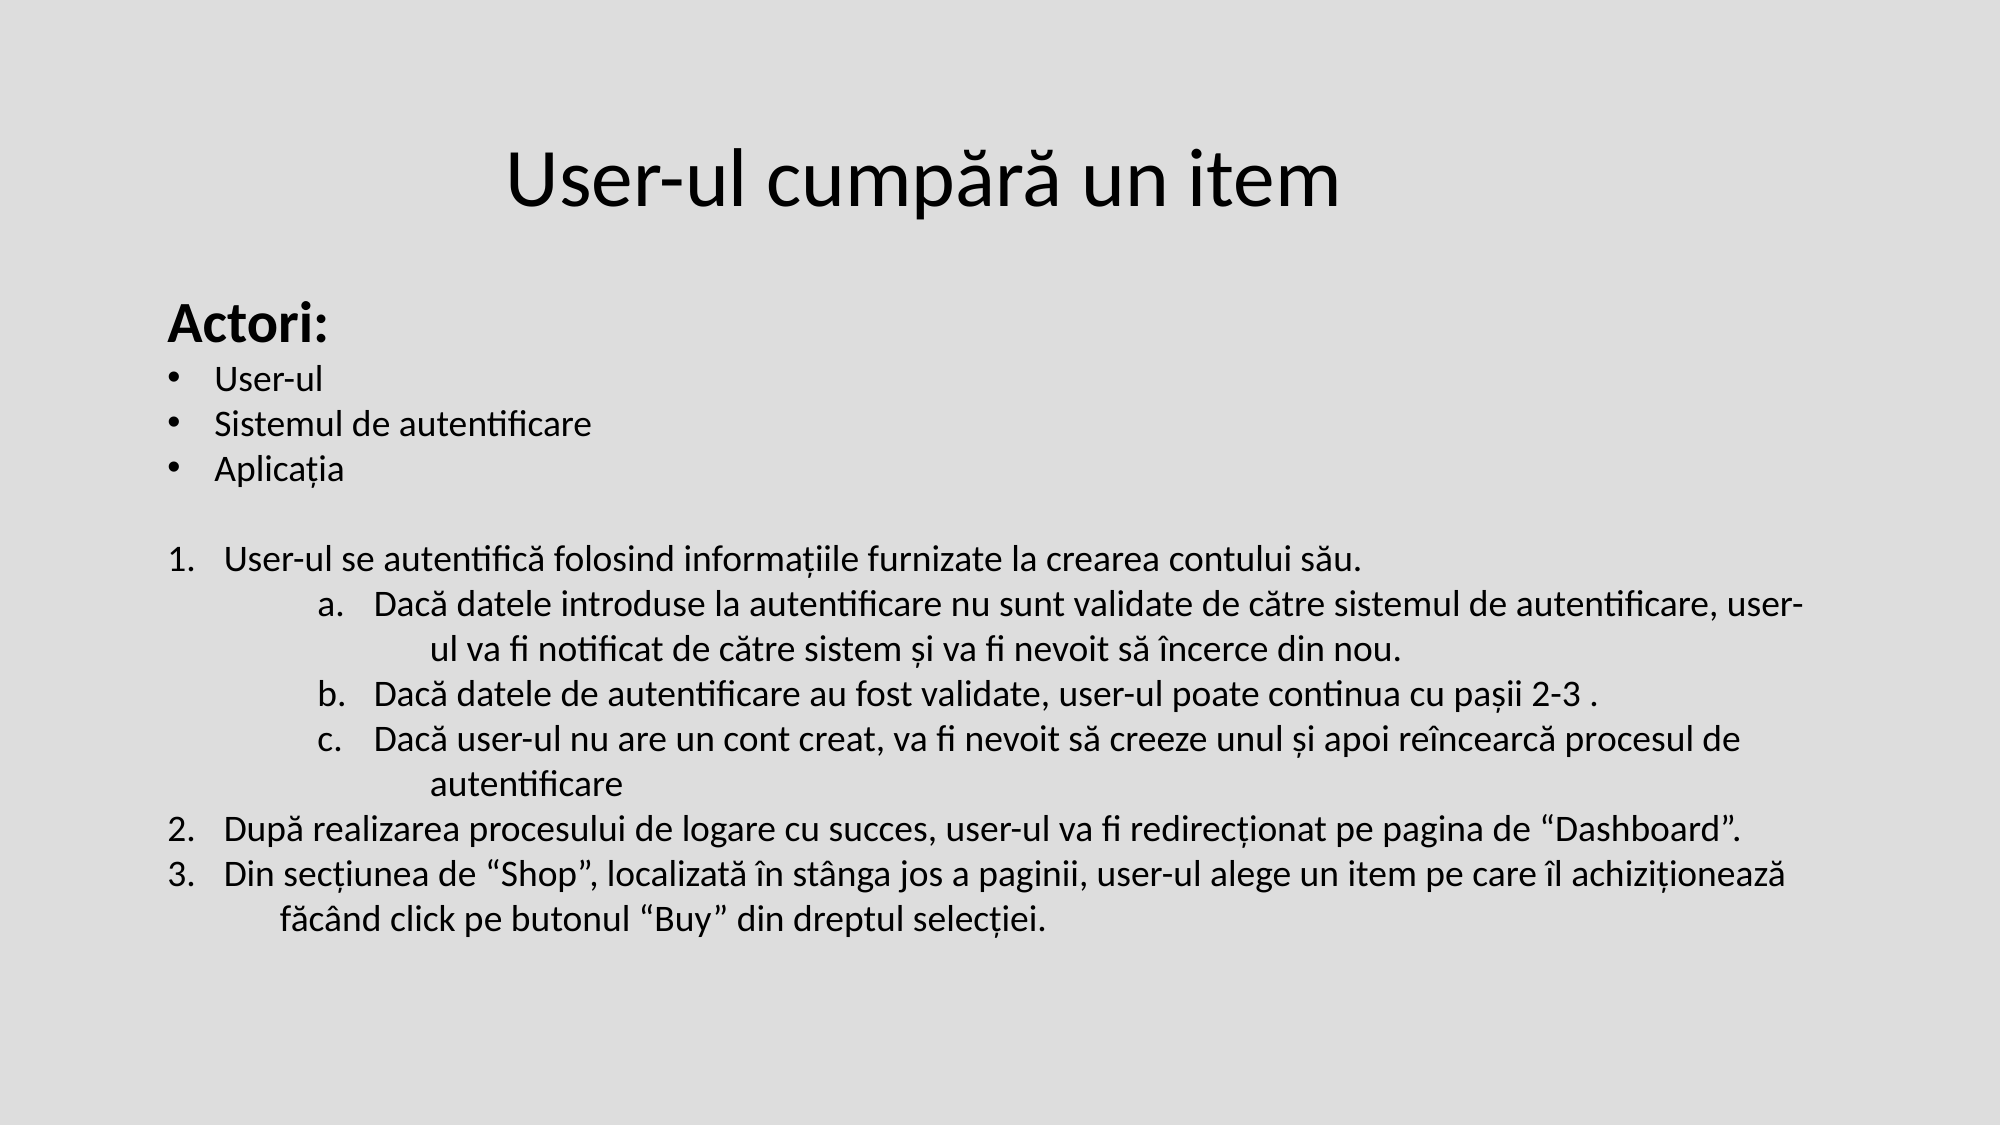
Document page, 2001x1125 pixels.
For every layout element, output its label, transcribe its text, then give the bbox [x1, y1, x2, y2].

text_box User-ul cumpără un item [490, 115, 1510, 232]
text_box Actori: User-ul Sistemul de autentificare Aplicația User-ul se autentifică folosind informațiile furnizate la crearea contului său. Dacă datele introduse la autentificare nu sunt validate de către sistemul de autentificare, user-ul va fi notificat de către sistem și va fi nevoit să încerce din nou. Dacă datele de autentificare au fost validate, user-ul poate continua cu pașii 2-3 . Dacă user-ul nu are un cont creat, va fi nevoit să creeze unul și apoi reîncearcă procesul de autentificare După realizarea procesului de logare cu succes, user-ul va fi redirecționat pe pagina de “Dashboard”. Din secțiunea de “Shop”, localizată în stânga jos a paginii, user-ul alege un item pe care îl achiziționează făcând click pe butonul “Buy” din dreptul selecției. [152, 276, 1848, 954]
